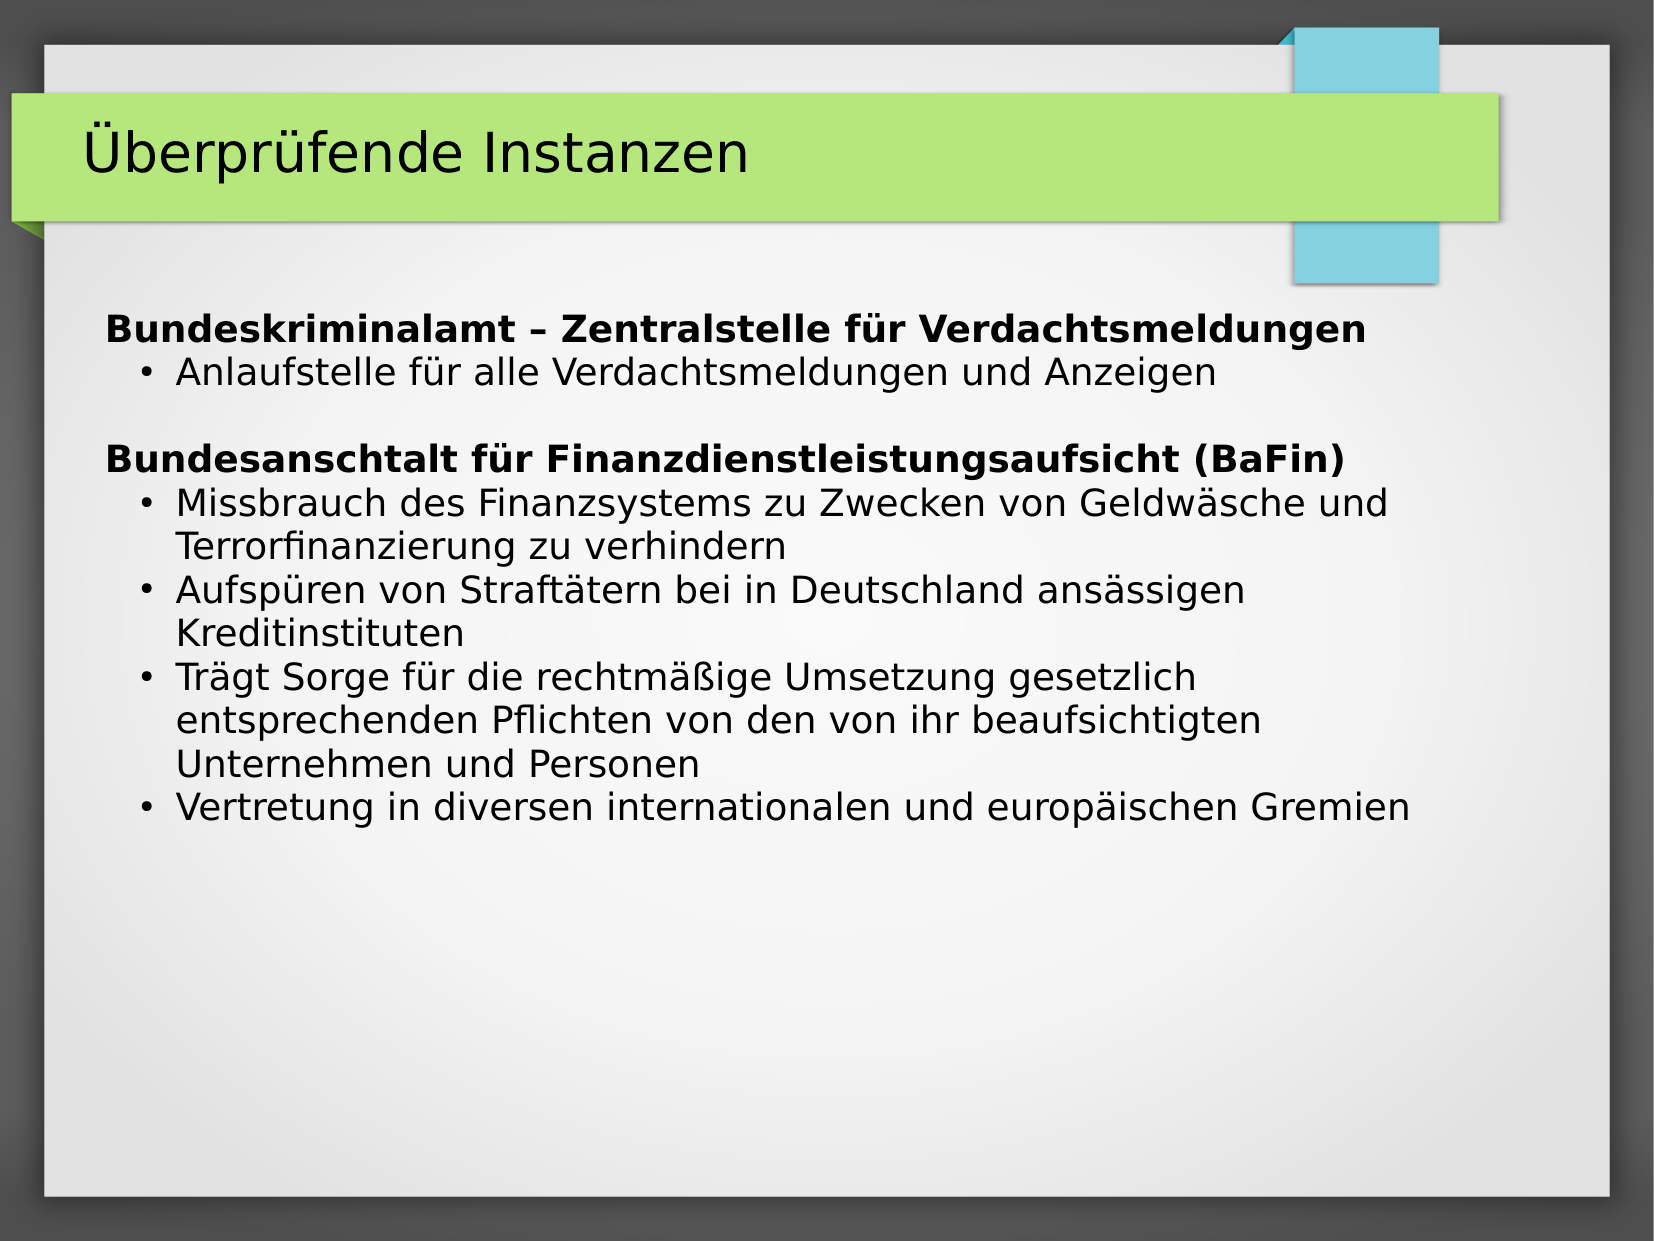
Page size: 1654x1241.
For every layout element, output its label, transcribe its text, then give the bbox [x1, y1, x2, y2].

picture [0, 0, 1654, 1241]
title Überprüfende Instanzen [82, 94, 1264, 213]
text_box Bundeskriminalamt – Zentralstelle für Verdachtsmeldungen Anlaufstelle für alle Verdachtsmeldungen und Anzeigen Bundesanschtalt für Finanzdienstleistungsaufsicht (BaFin) Missbrauch des Finanzsystems zu Zwecken von Geldwäsche und Terrorfinanzierung zu verhindern Aufspüren von Straftätern bei in Deutschland ansässigen Kreditinstituten Trägt Sorge für die rechtmäßige Umsetzung gesetzlich entsprechenden Pflichten von den von ihr beaufsichtigten Unternehmen und Personen Vertretung in diversen internationalen und europäischen Gremien [90, 300, 1483, 838]
